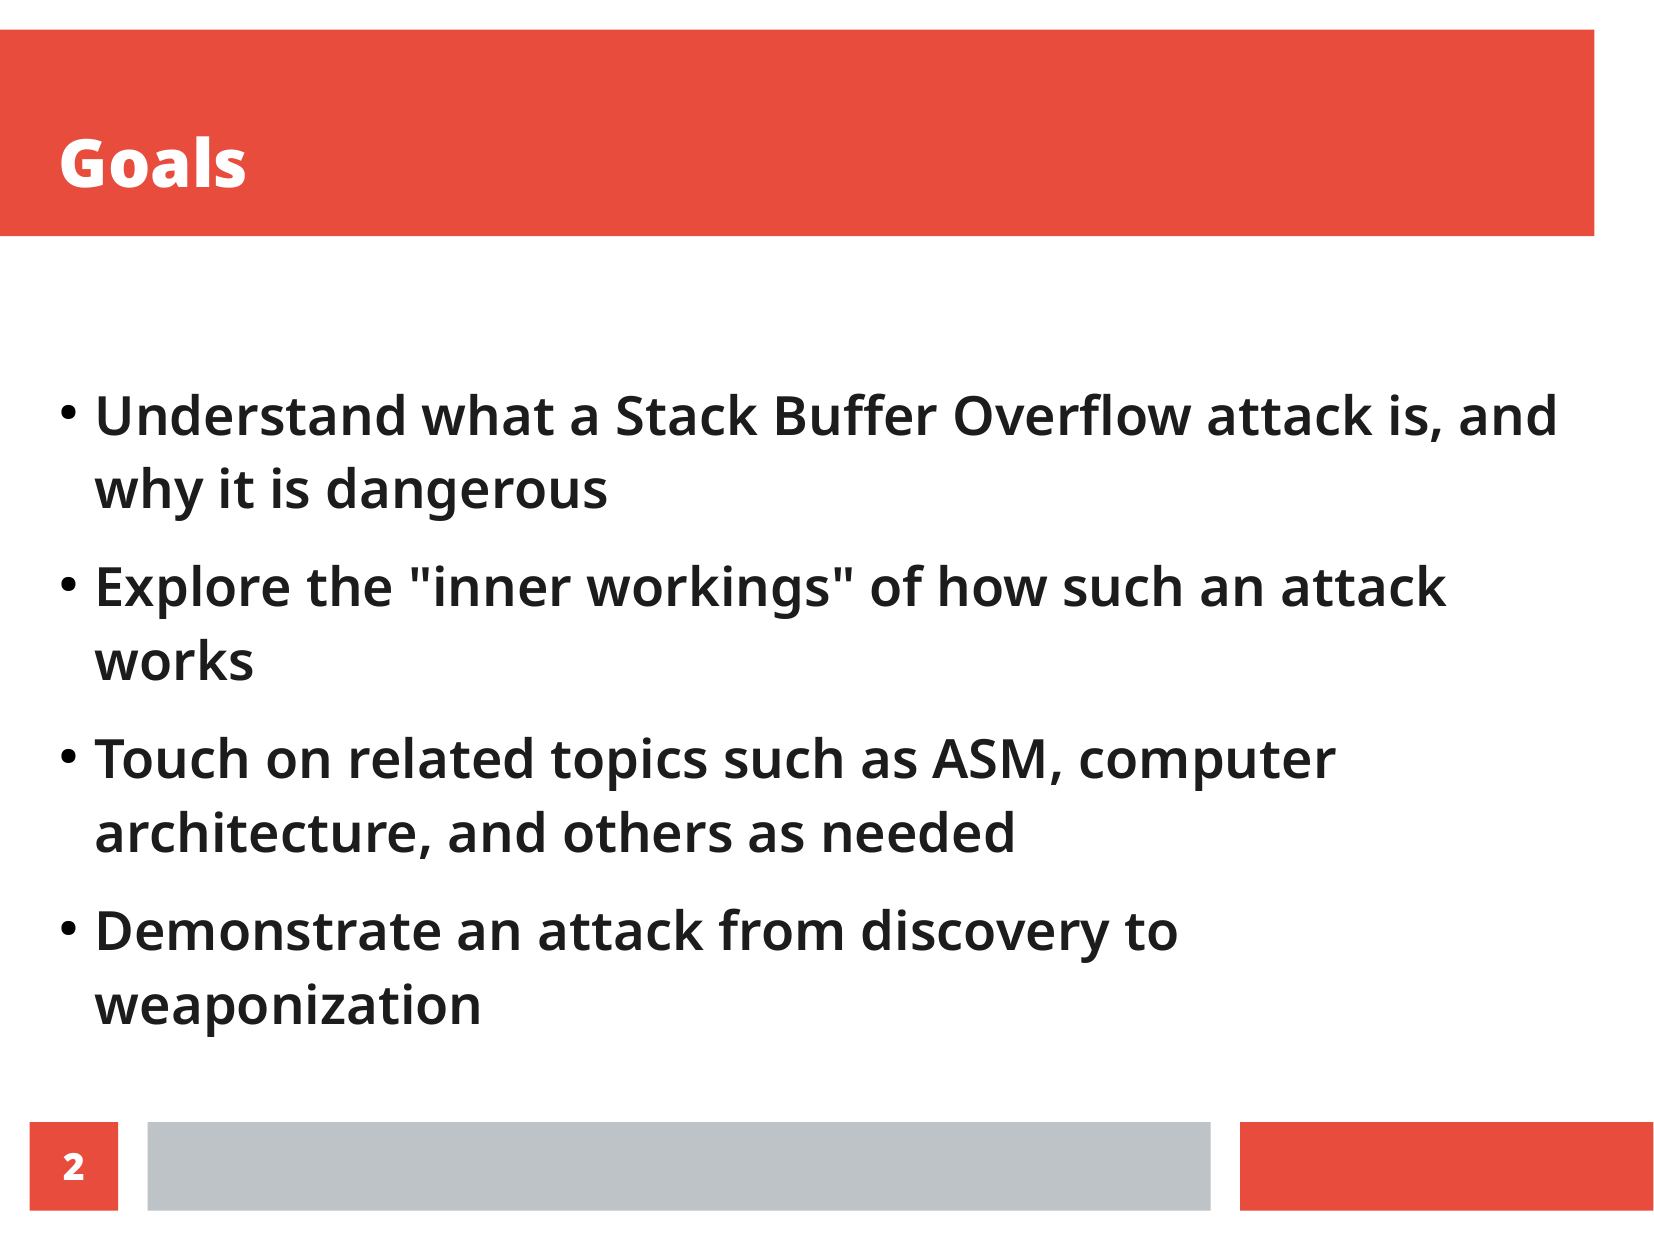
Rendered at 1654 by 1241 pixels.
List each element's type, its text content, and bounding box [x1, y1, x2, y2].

list Understand what a Stack Buffer Overflow attack is, and why it is dangerous Explore the "inner workings" of how such an attack works Touch on related topics such as ASM, computer architecture, and others as needed Demonstrate an attack from discovery to weaponization [59, 324, 1565, 1093]
title Goals [59, 59, 1595, 207]
